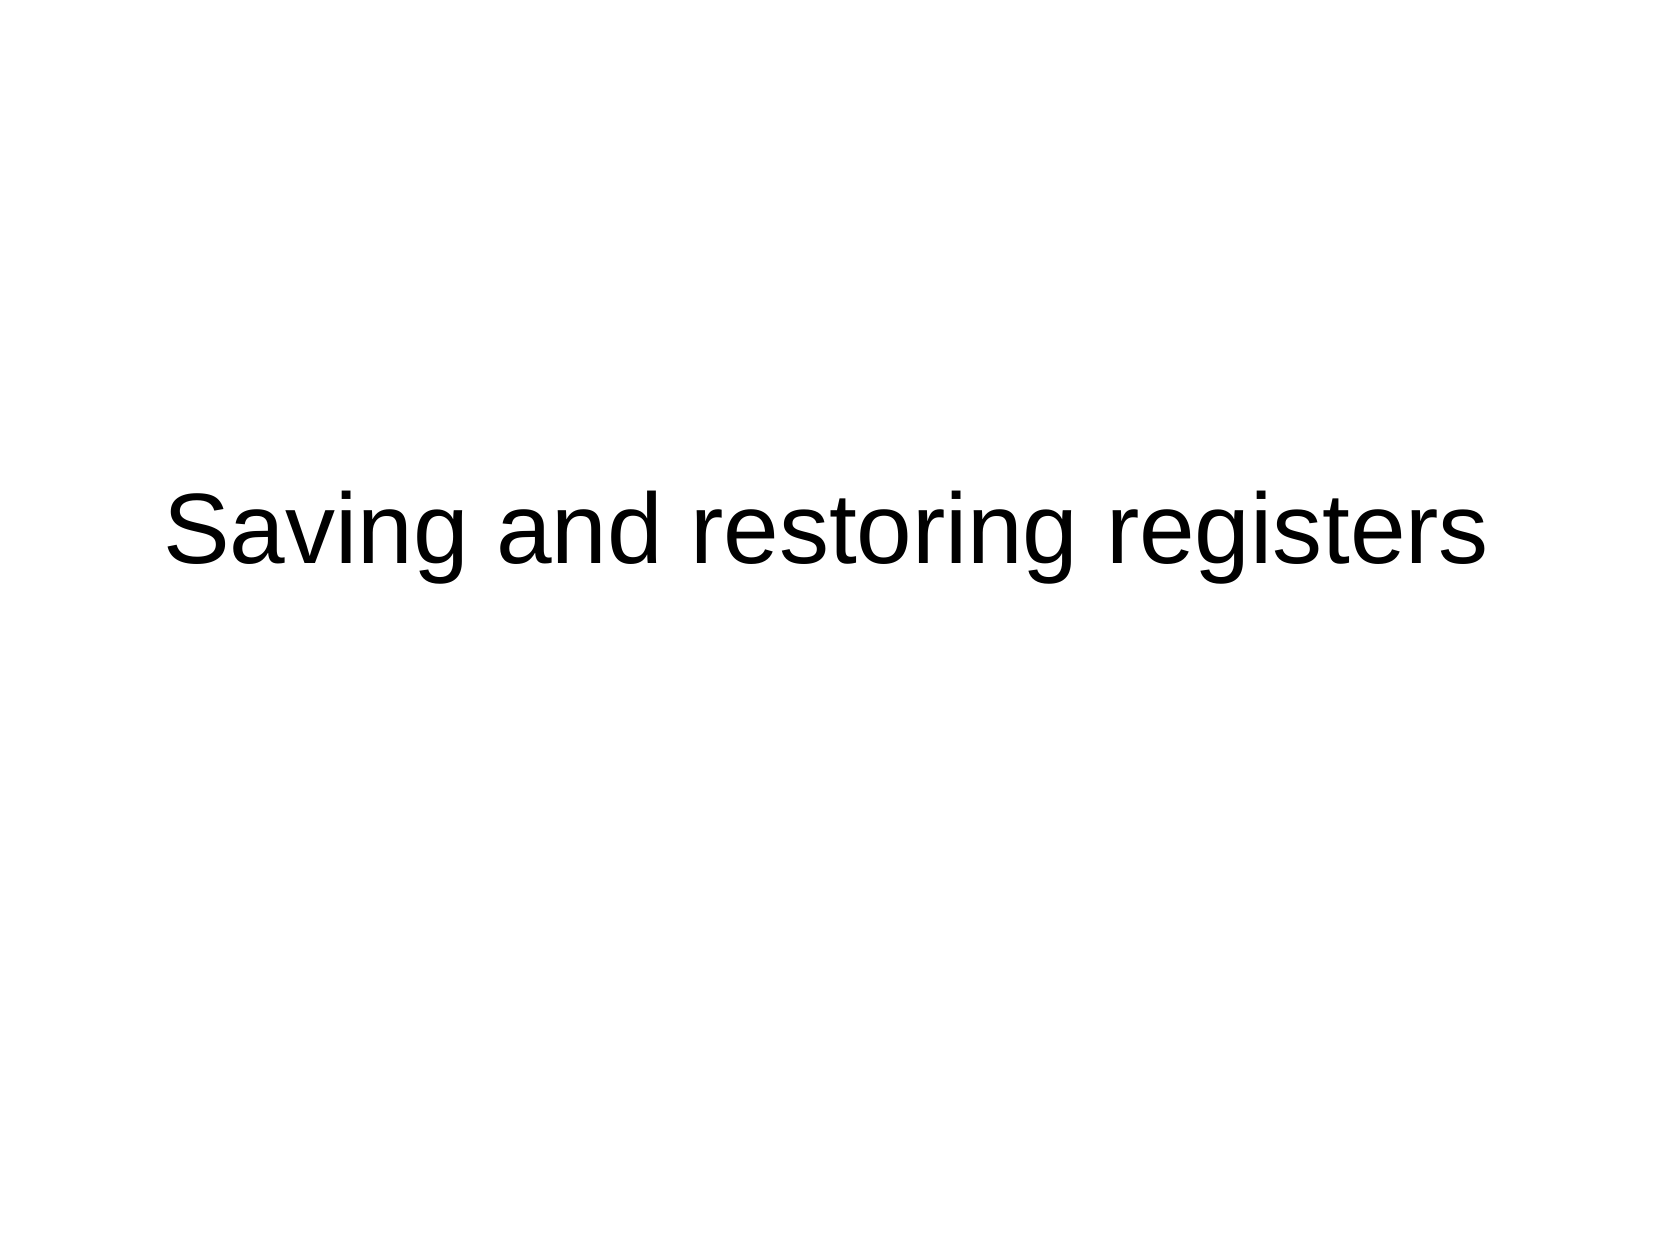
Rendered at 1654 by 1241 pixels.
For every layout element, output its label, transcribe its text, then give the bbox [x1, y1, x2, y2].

subtitle Saving and restoring registers [82, 49, 1571, 1010]
